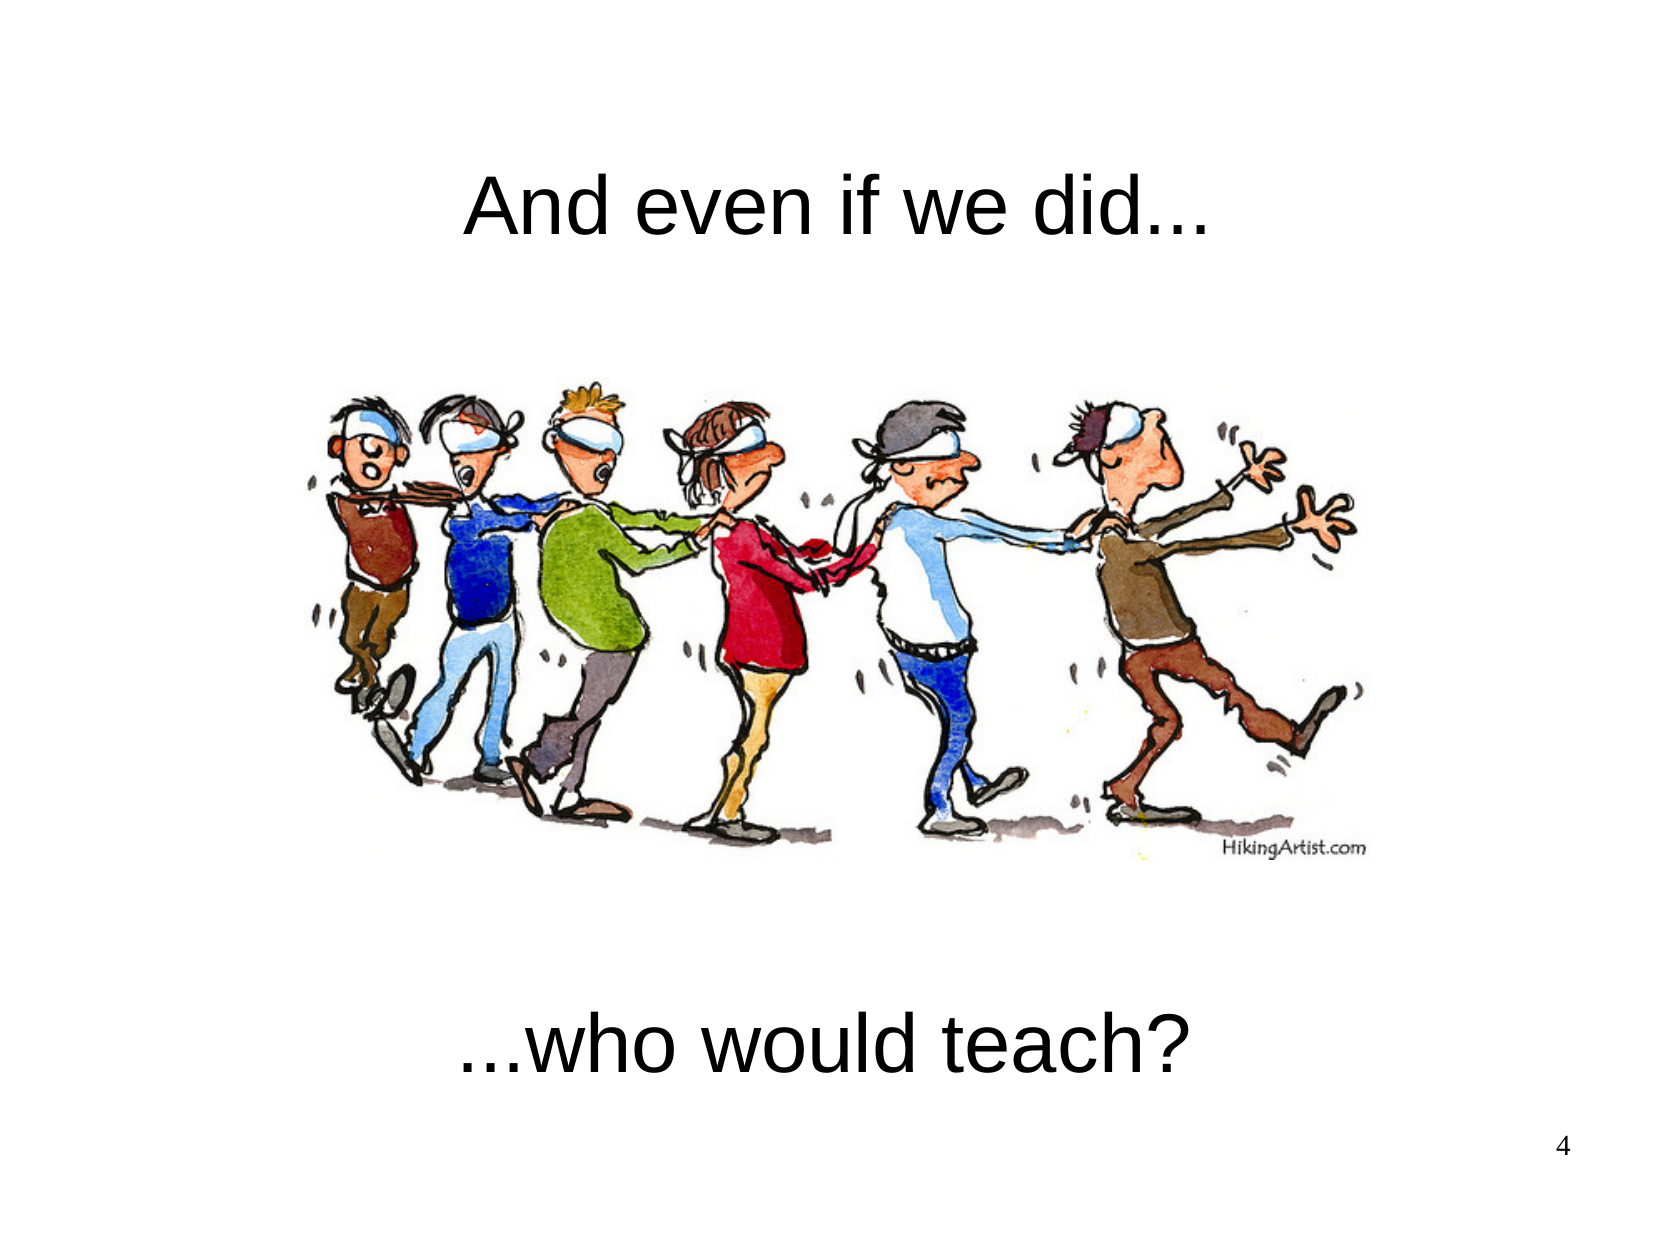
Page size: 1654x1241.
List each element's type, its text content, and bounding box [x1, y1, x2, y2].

picture [303, 377, 1371, 860]
text_box And even if we did... [448, 151, 1229, 260]
text_box ...who would teach? [441, 990, 1208, 1099]
